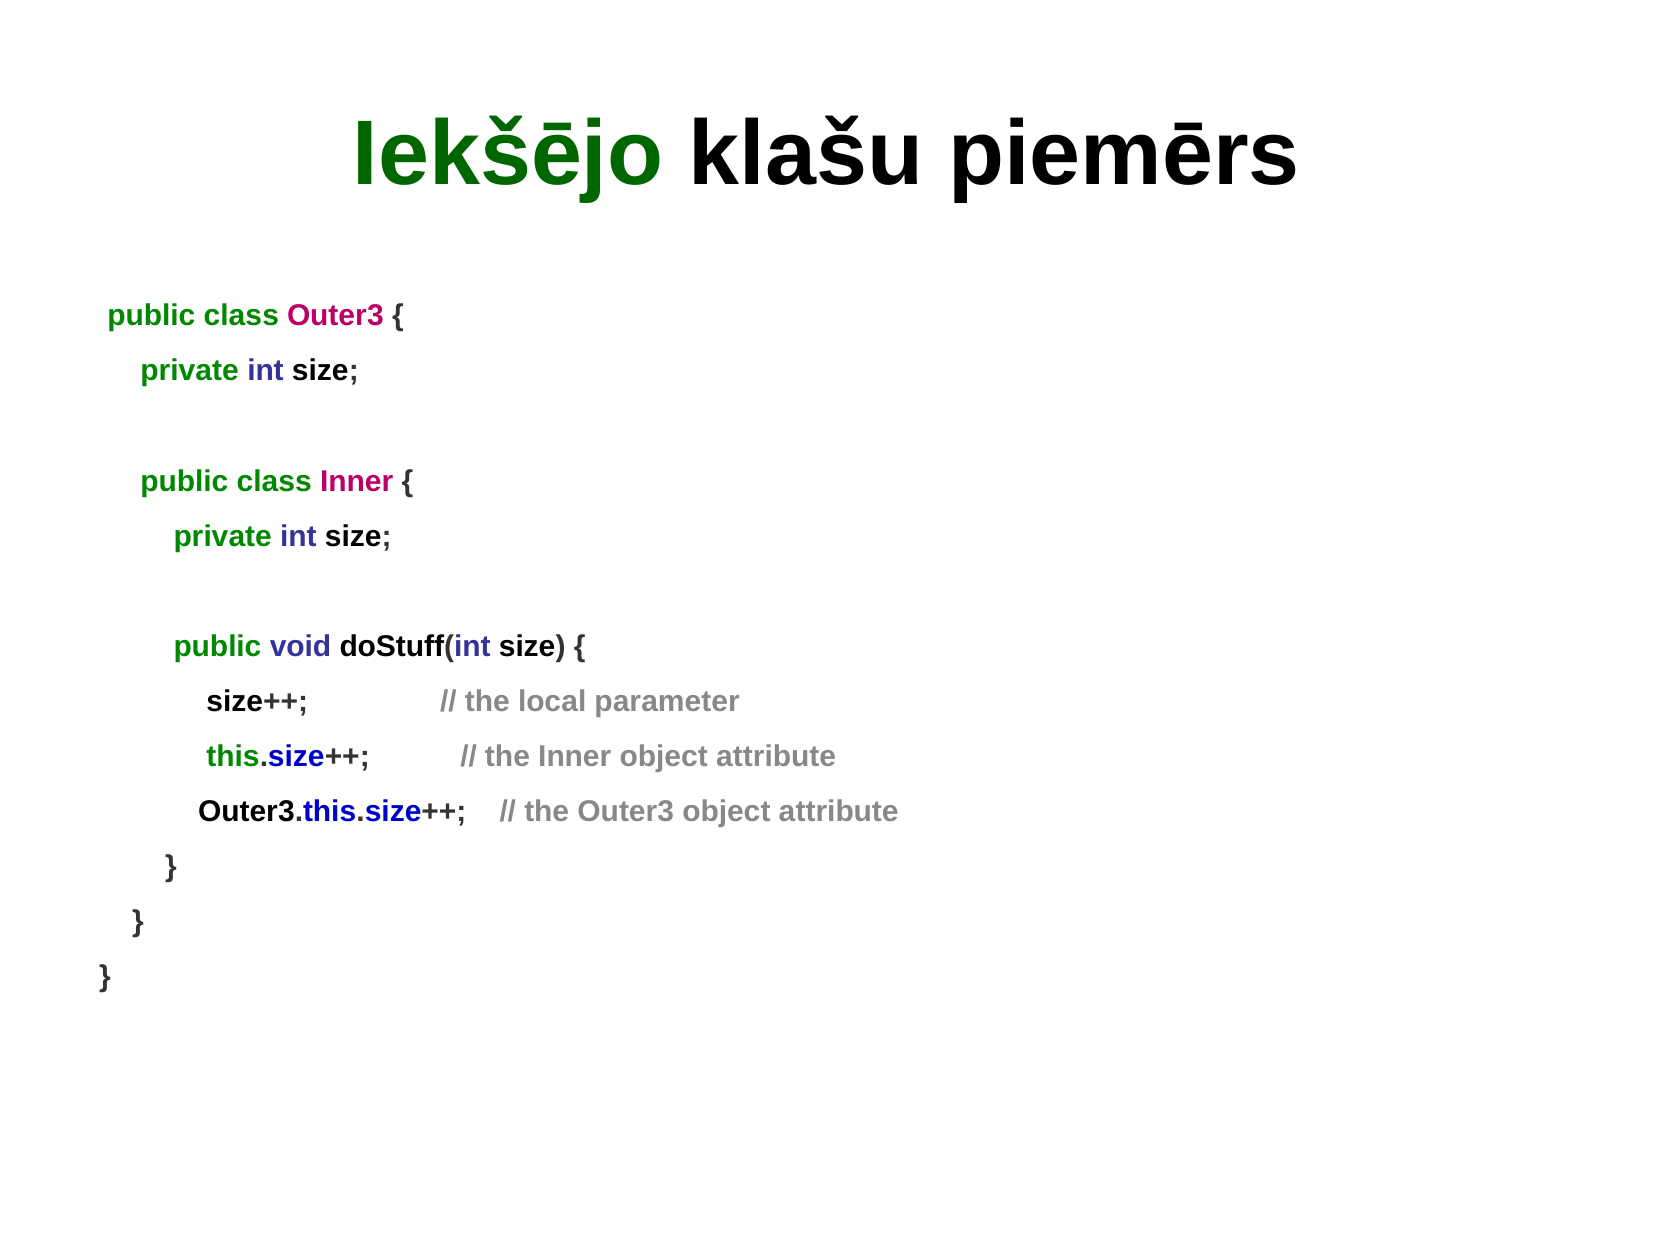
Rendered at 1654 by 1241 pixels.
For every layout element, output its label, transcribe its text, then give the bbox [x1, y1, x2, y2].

title Iekšējo klašu piemērs [82, 49, 1571, 257]
list public class Outer3 { private int size; public class Inner { private int size; public void doStuff(int size) { size++; // the local parameter this.size++; // the Inner object attribute Outer3.this.size++; // the Outer3 object attribute } } } [82, 290, 1538, 1010]
